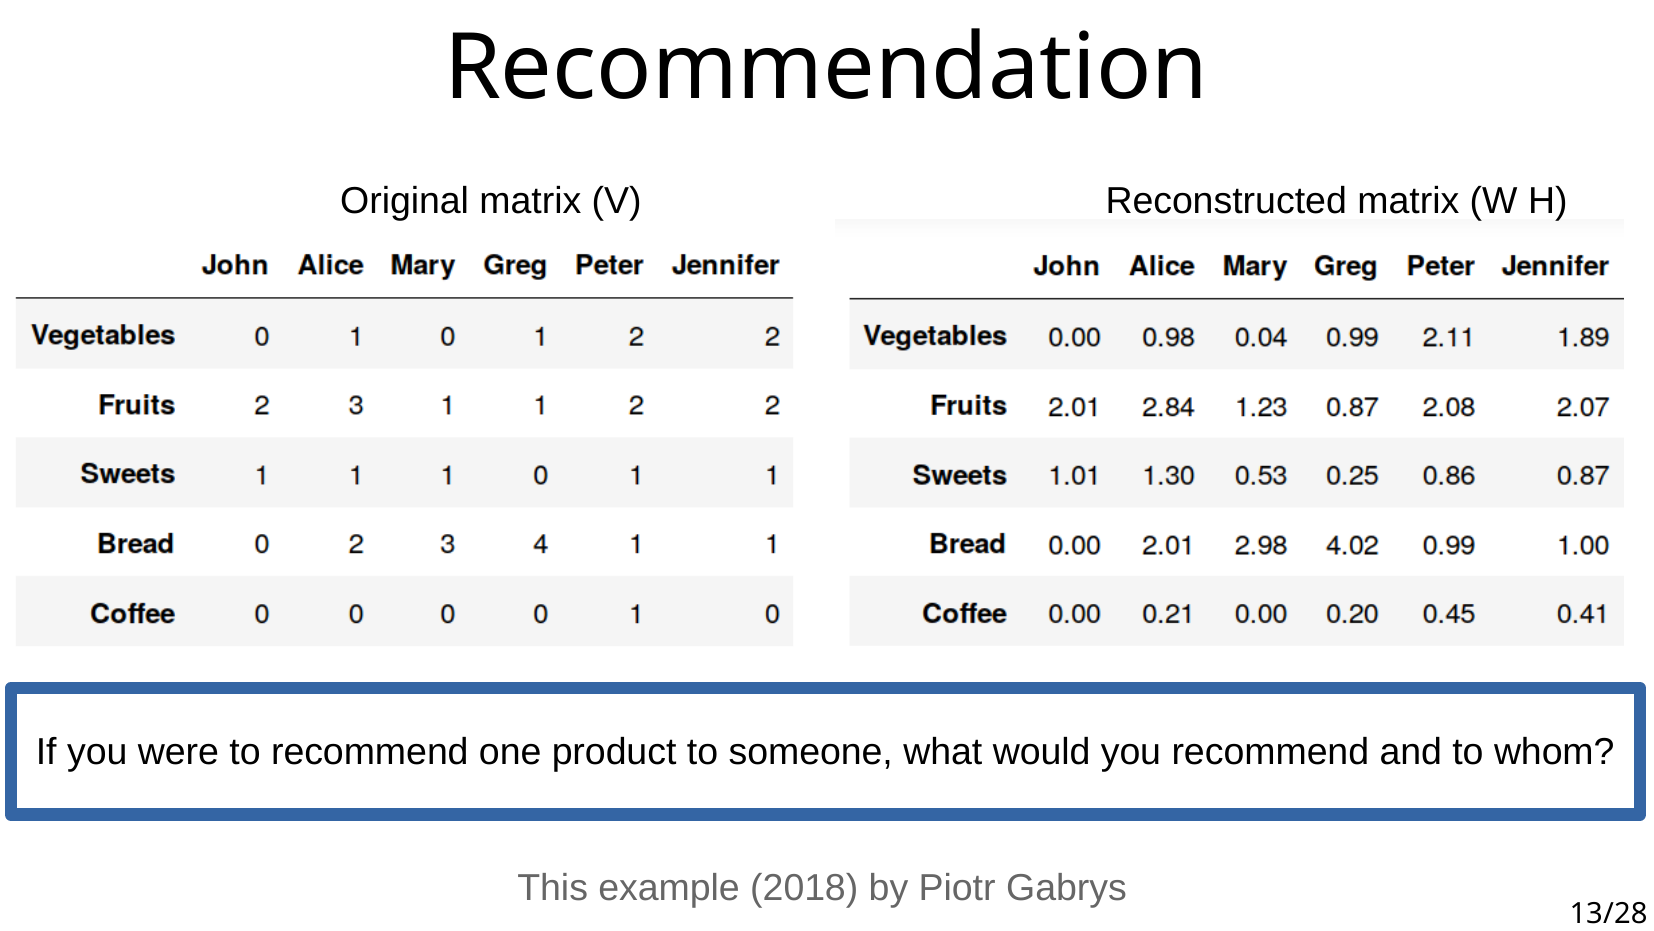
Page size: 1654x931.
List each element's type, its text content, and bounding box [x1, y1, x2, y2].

title Recommendation [82, 1, 1571, 125]
text_box Original matrix (V) [187, 172, 795, 230]
text_box Reconstructed matrix (W H) [1036, 172, 1638, 230]
picture [8, 226, 804, 658]
text_box If you were to recommend one product to someone, what would you recommend and to whom? [11, 688, 1640, 815]
text_box This example (2018) by Piotr Gabrys [8, 859, 1647, 926]
picture [835, 219, 1624, 654]
